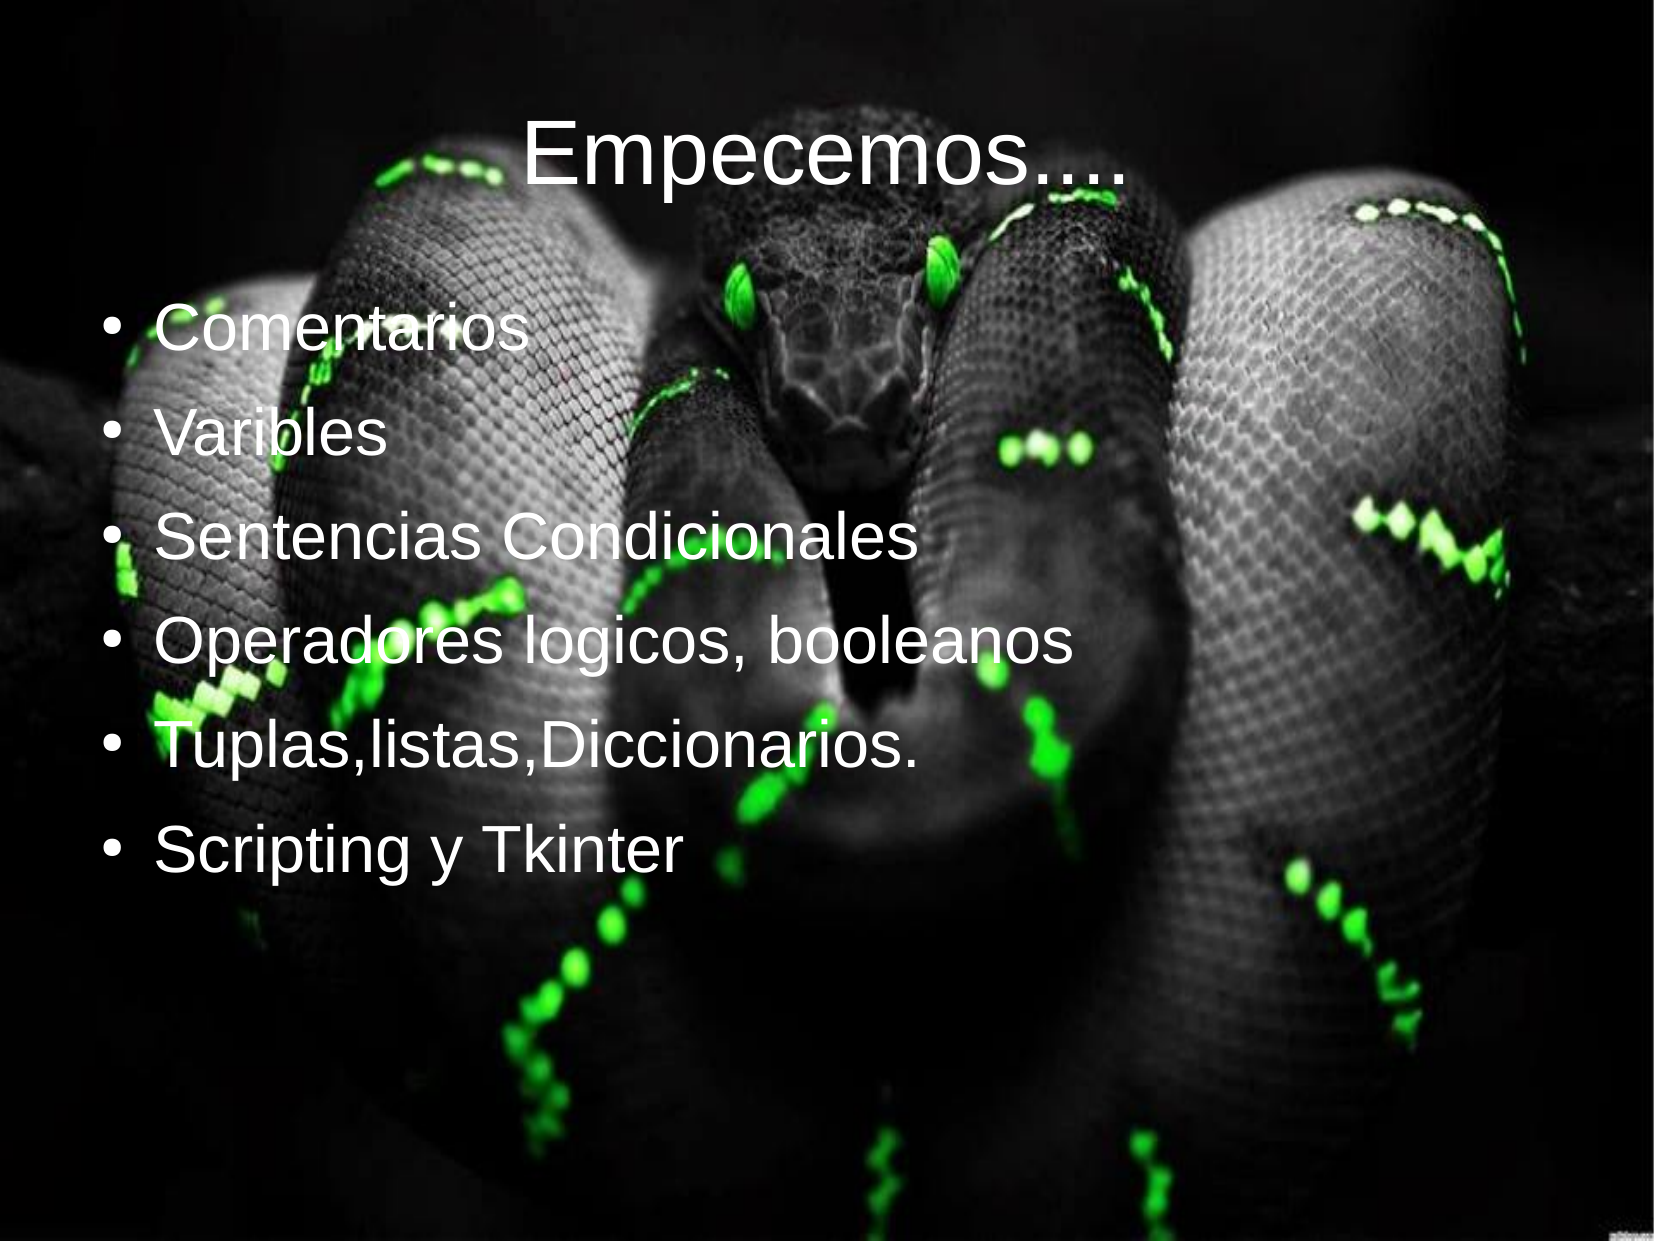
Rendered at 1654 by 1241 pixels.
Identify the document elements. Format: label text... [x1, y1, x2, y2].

title Empecemos.... [82, 49, 1571, 257]
picture [0, 0, 1654, 1241]
list Comentarios Varibles Sentencias Condicionales Operadores logicos, booleanos Tuplas,listas,Diccionarios. Scripting y Tkinter [82, 290, 1571, 1010]
